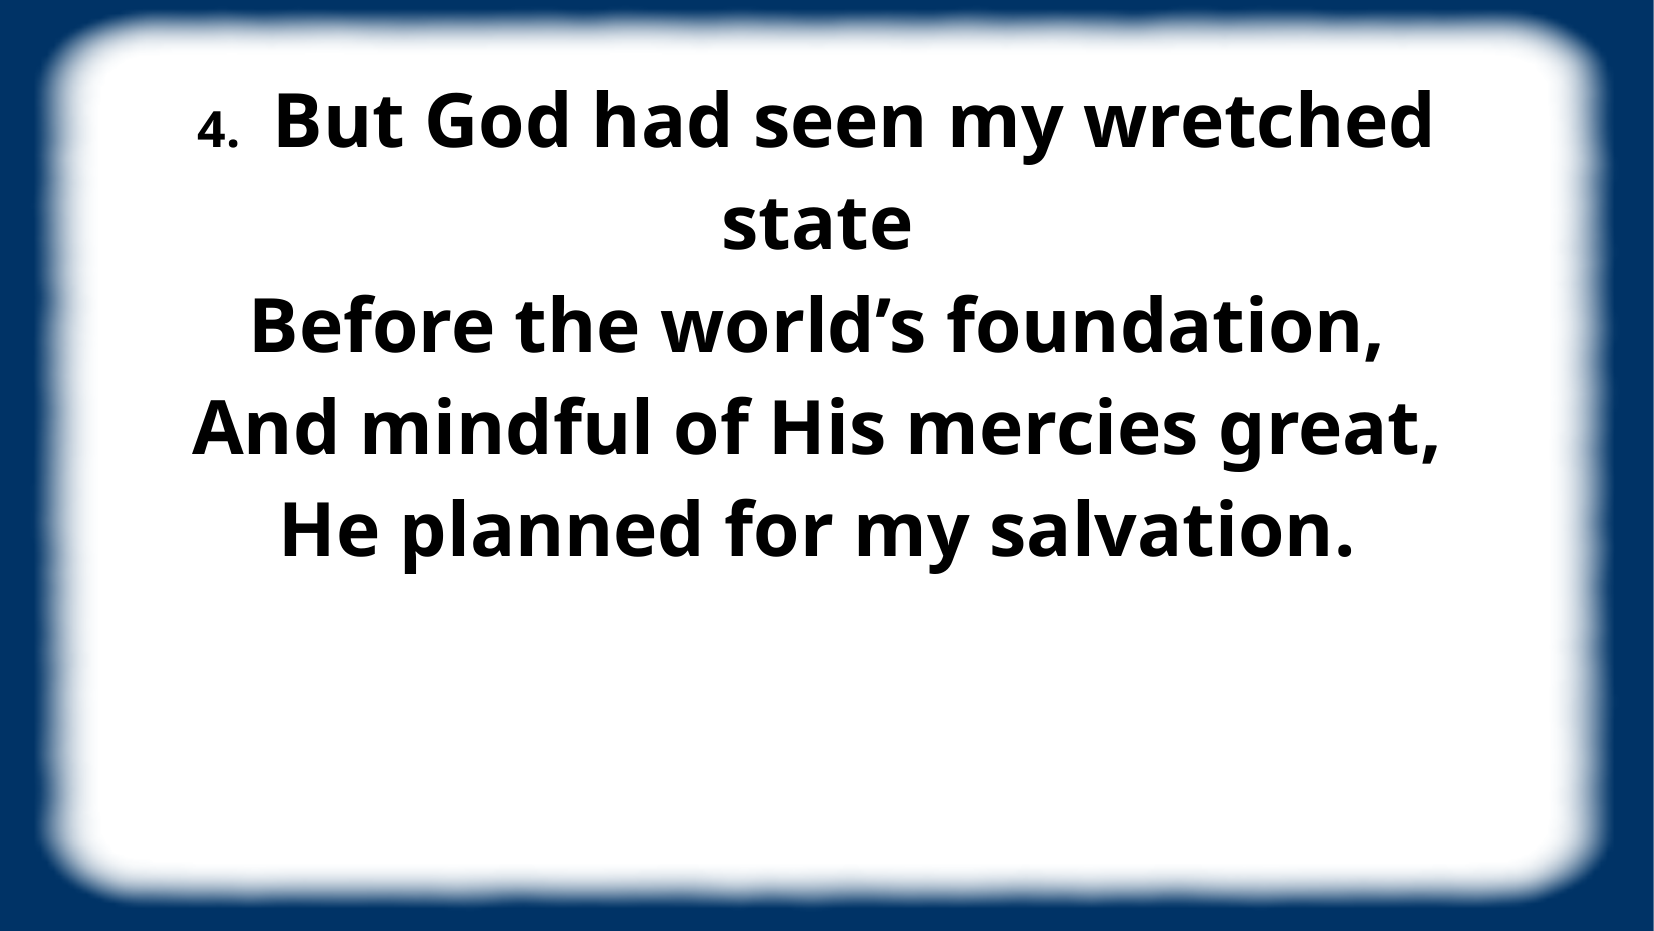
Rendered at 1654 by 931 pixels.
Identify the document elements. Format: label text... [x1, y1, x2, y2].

picture [0, 0, 1654, 931]
text_box 4. But God had seen my wretched state Before the world’s foundation, And mindful of His mercies great, He planned for my salvation. [105, 60, 1531, 475]
